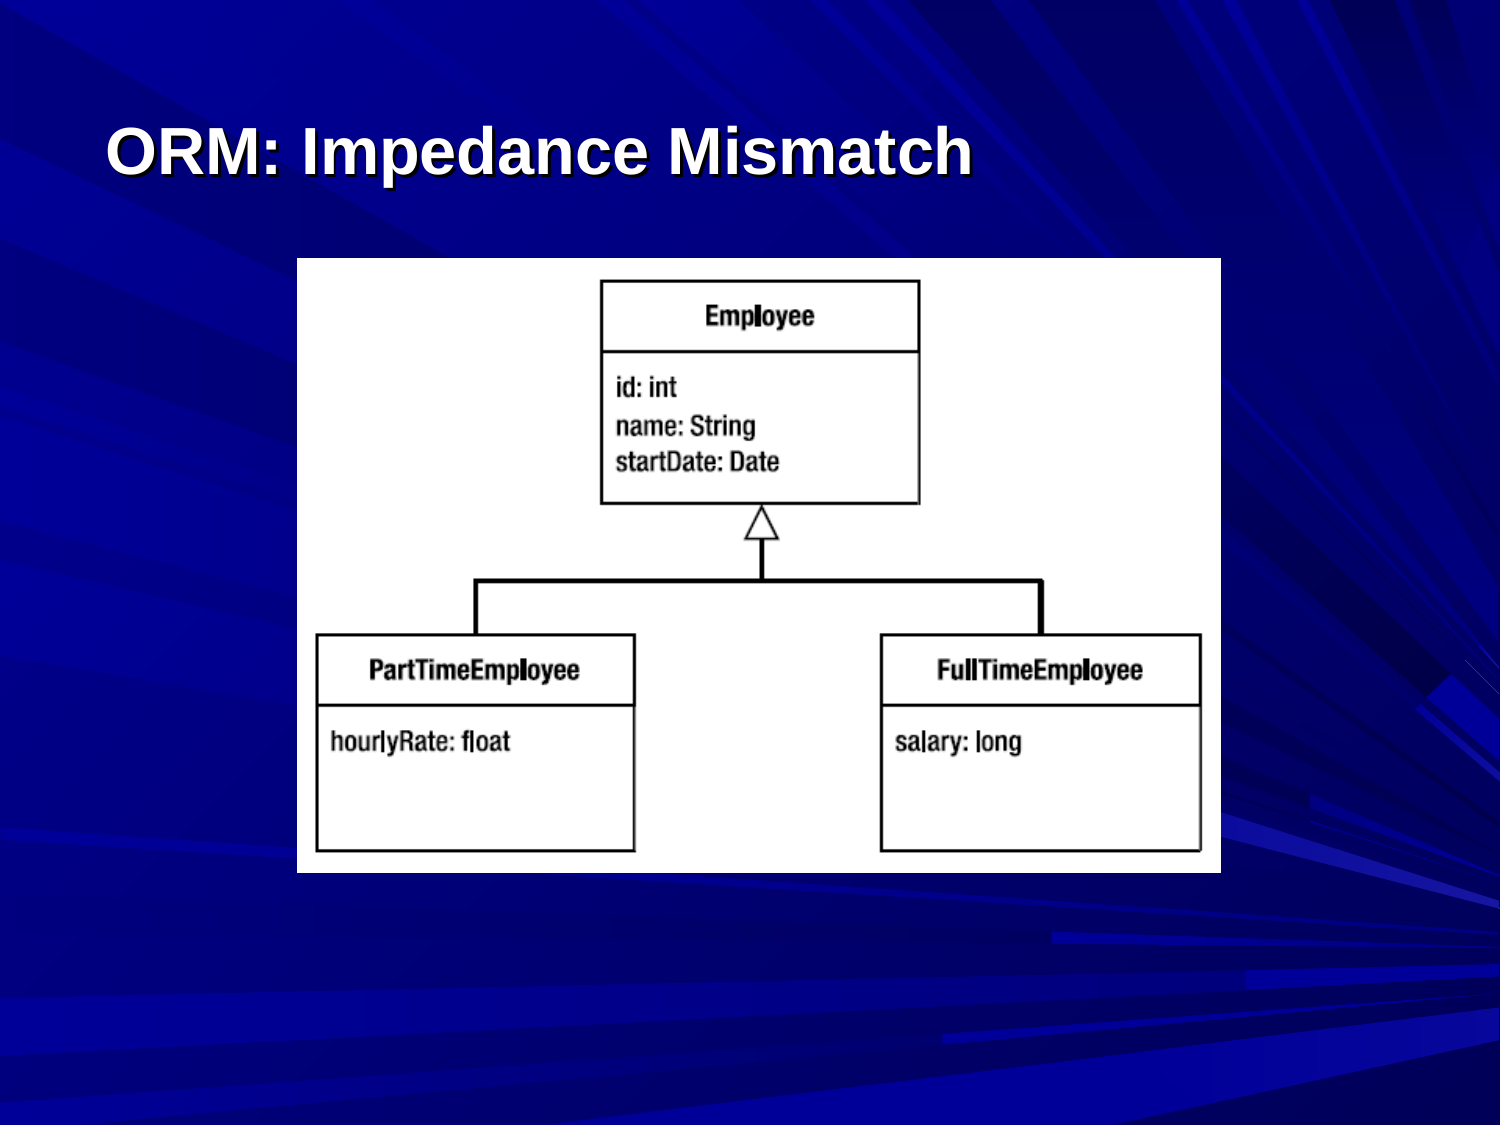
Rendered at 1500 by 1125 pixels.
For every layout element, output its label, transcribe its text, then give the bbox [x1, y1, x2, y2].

title ORM: Impedance Mismatch [90, 40, 1441, 335]
picture [297, 258, 1221, 873]
